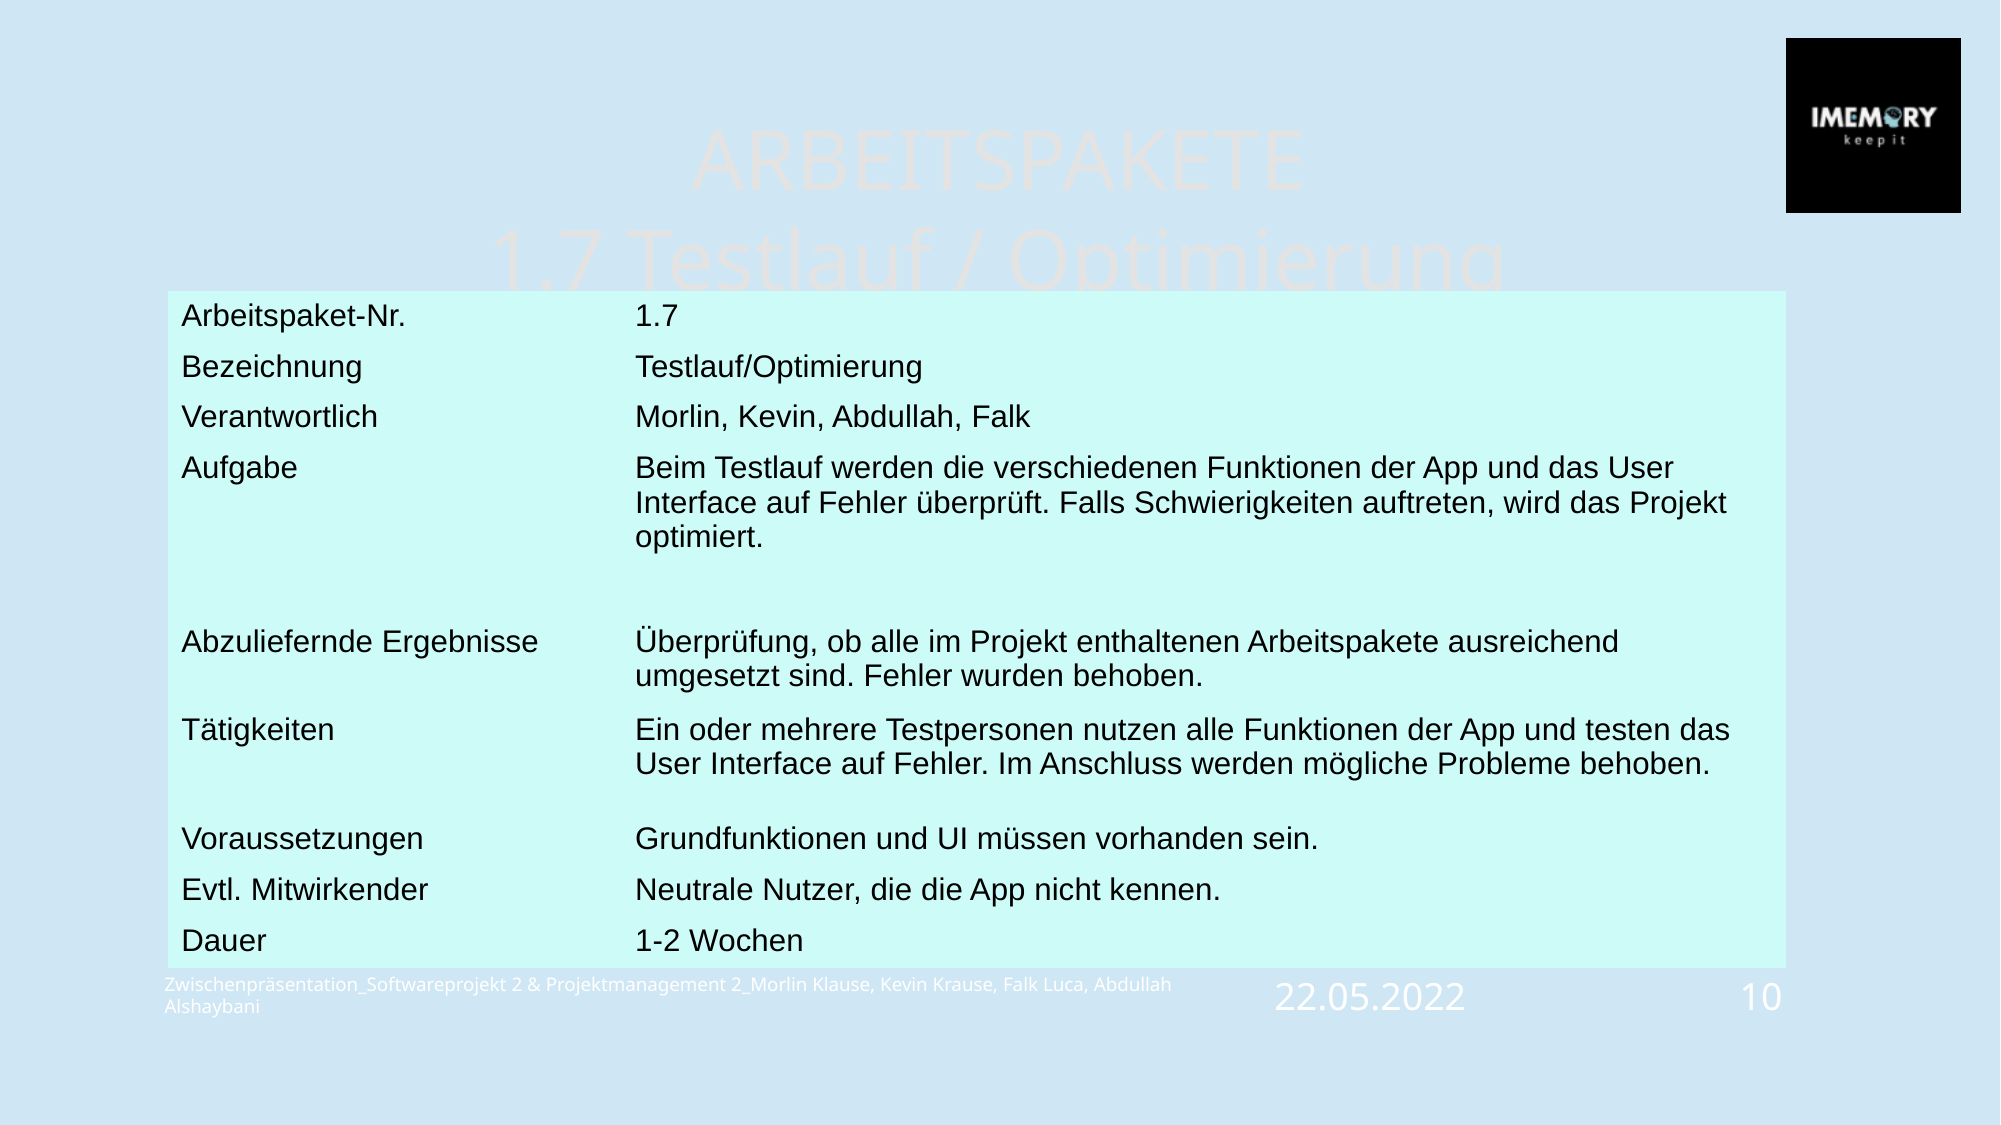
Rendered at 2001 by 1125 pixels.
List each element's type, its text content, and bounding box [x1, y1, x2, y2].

slide_number <Nummer> [1724, 965, 1849, 1025]
title ARBEITSPAKETE 1.7 Testlauf / Optimierung [149, 99, 1849, 260]
table_header 1.7 [622, 291, 1786, 342]
table_cell Evtl. Mitwirkender [168, 866, 622, 916]
picture [1786, 38, 1961, 213]
table_cell Beim Testlauf werden die verschiedenen Funktionen der App und das User Interface auf Fehler überprüft. Falls Schwierigkeiten auftreten, wird das Projekt optimiert. [622, 444, 1786, 617]
table_cell Testlauf/Optimierung [622, 342, 1786, 393]
table_cell Überprüfung, ob alle im Projekt enthaltenen Arbeitspakete ausreichend umgesetzt sind. Fehler wurden behoben. [622, 617, 1786, 705]
table_cell 1-2 Wochen [622, 916, 1786, 968]
table_cell Bezeichnung [168, 342, 622, 393]
table_cell Aufgabe [168, 444, 622, 617]
footer Zwischenpräsentation_Softwareprojekt 2 & Projektmanagement 2_Morlin Klause, Kevin Krause, Falk Luca, Abdullah Alshaybani [149, 965, 1245, 1025]
table_cell Morlin, Kevin, Abdullah, Falk [622, 393, 1786, 444]
table_cell Grundfunktionen und UI müssen vorhanden sein. [622, 815, 1786, 866]
table_cell Tätigkeiten [168, 705, 622, 815]
table_cell Abzuliefernde Ergebnisse [168, 617, 622, 705]
table_header Arbeitspaket-Nr. [168, 291, 622, 342]
table_cell Ein oder mehrere Testpersonen nutzen alle Funktionen der App und testen das User Interface auf Fehler. Im Anschluss werden mögliche Probleme behoben. [622, 705, 1786, 815]
table_cell Voraussetzungen [168, 815, 622, 866]
table_cell Verantwortlich [168, 393, 622, 444]
table_cell Neutrale Nutzer, die die App nicht kennen. [622, 866, 1786, 916]
slide_number 22.05.2022 [1259, 965, 1710, 1025]
table_cell Dauer [168, 916, 622, 965]
list [149, 284, 1849, 950]
